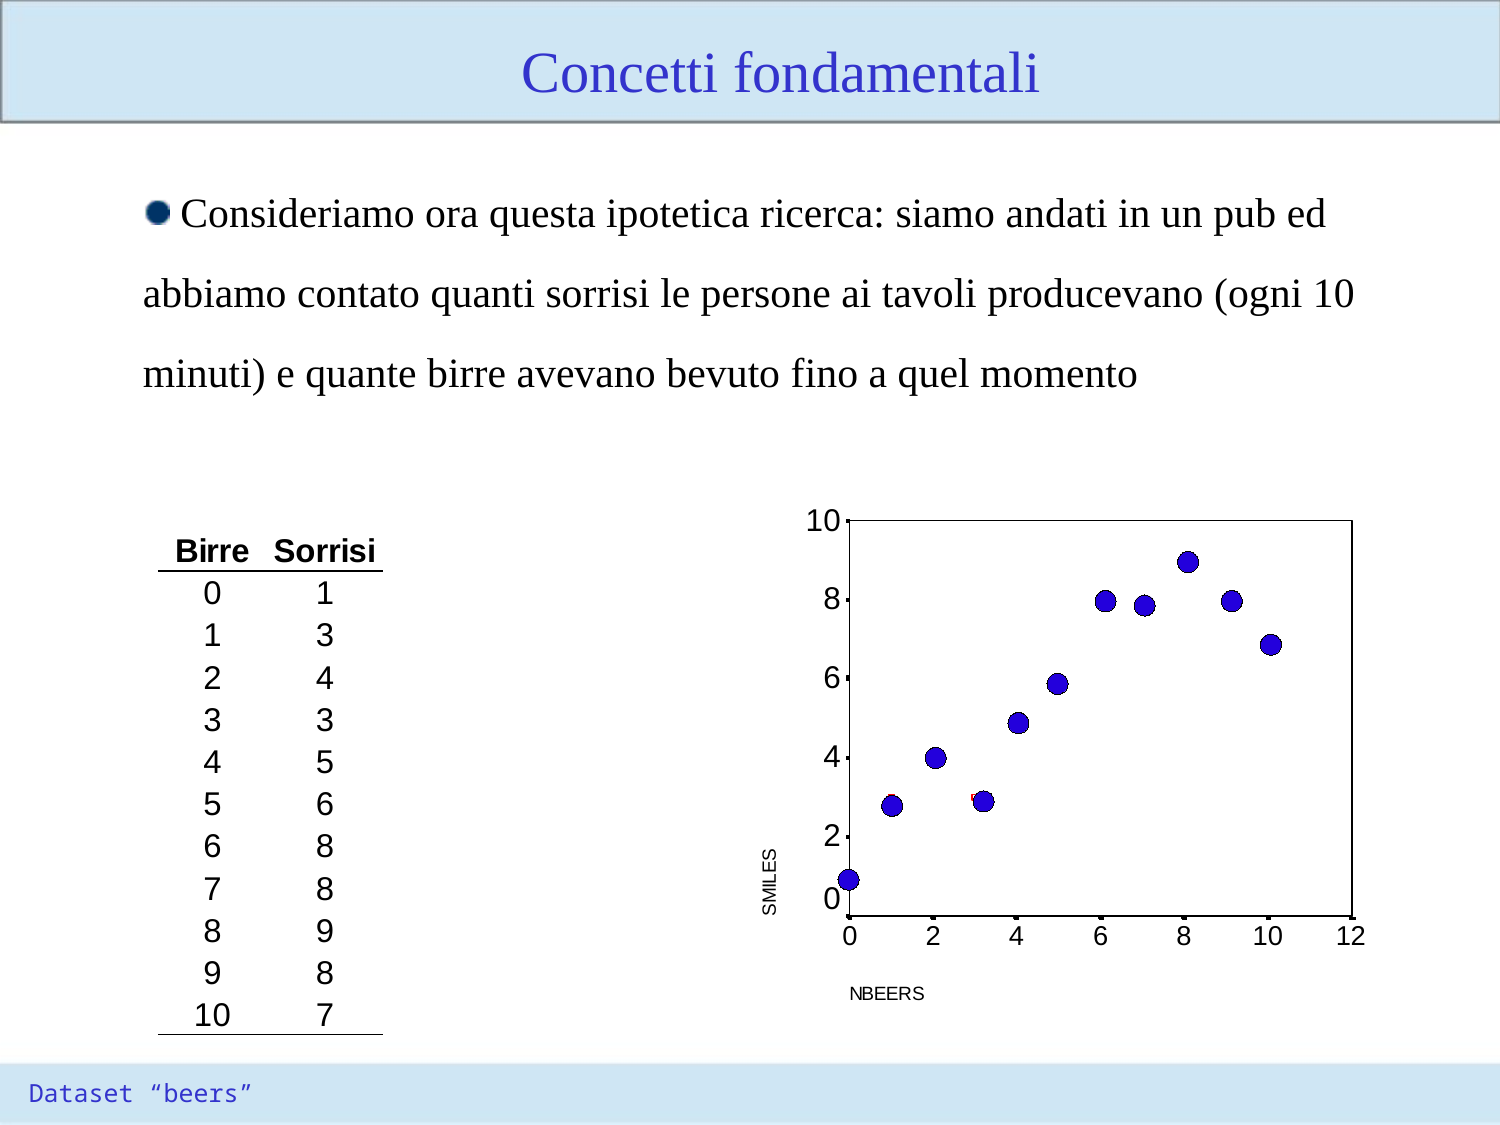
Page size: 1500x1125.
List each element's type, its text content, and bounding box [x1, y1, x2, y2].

text_box [837, 869, 860, 891]
text_box [1134, 594, 1156, 617]
text_box [1177, 551, 1199, 573]
text_box [925, 747, 947, 769]
text_box [881, 795, 903, 817]
title Concetti fondamentali [249, 24, 1313, 113]
chart [157, 528, 385, 1037]
text_box [1095, 590, 1117, 612]
chart [725, 494, 1371, 1020]
text_box Consideriamo ora questa ipotetica ricerca: siamo andati in un pub ed abbiamo contato quanti sorrisi le persone ai tavoli producevano (ogni 10 minuti) e quante birre avevano bevuto fino a quel momento [128, 148, 1372, 404]
picture [0, 0, 1500, 1125]
text_box [1007, 712, 1029, 734]
text_box [1260, 634, 1282, 656]
text_box Dataset “beers” [13, 1069, 1500, 1115]
text_box [1221, 590, 1243, 612]
text_box [973, 790, 995, 812]
text_box [1046, 673, 1069, 695]
